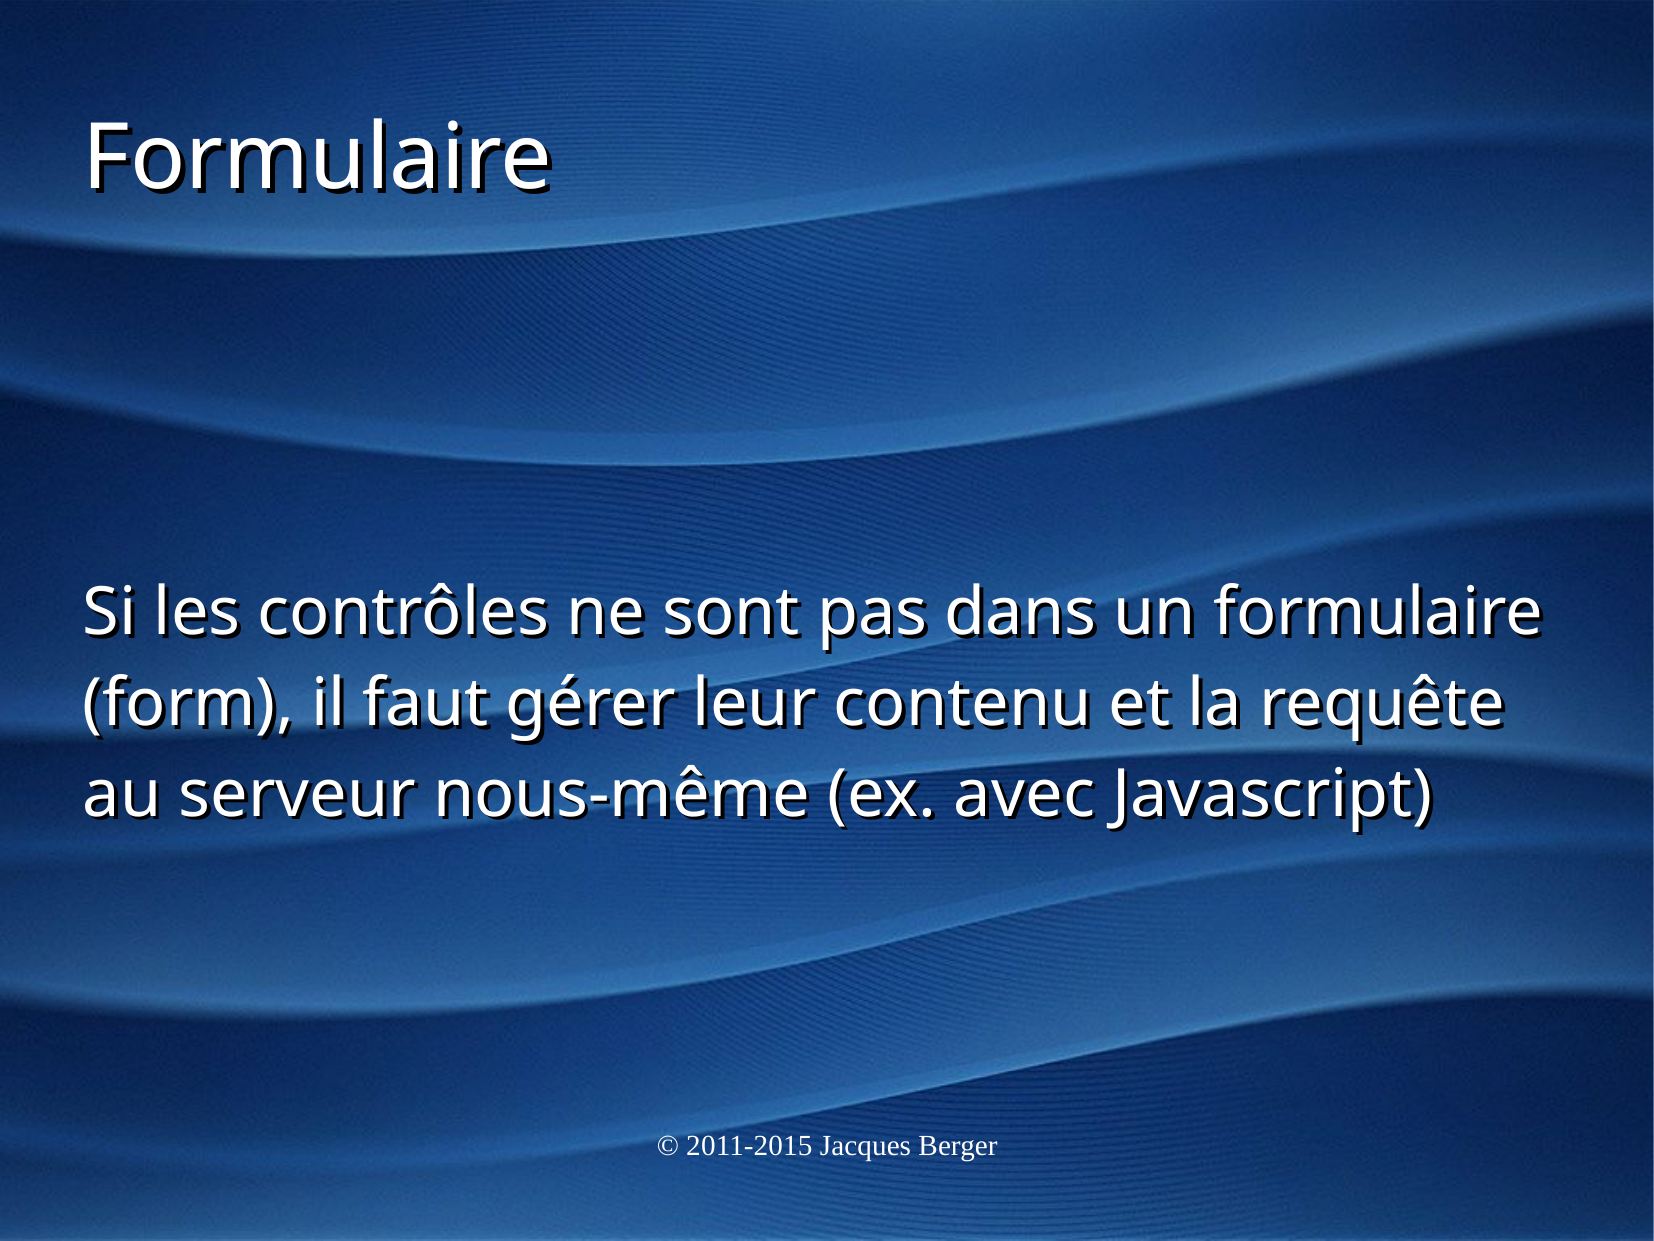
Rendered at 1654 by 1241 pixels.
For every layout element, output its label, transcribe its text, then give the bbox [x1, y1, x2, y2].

subtitle Si les contrôles ne sont pas dans un formulaire (form), il faut gérer leur contenu et la requête au serveur nous-même (ex. avec Javascript) [82, 297, 1571, 1102]
title Formulaire [82, 56, 1571, 250]
picture [0, 0, 1654, 1241]
